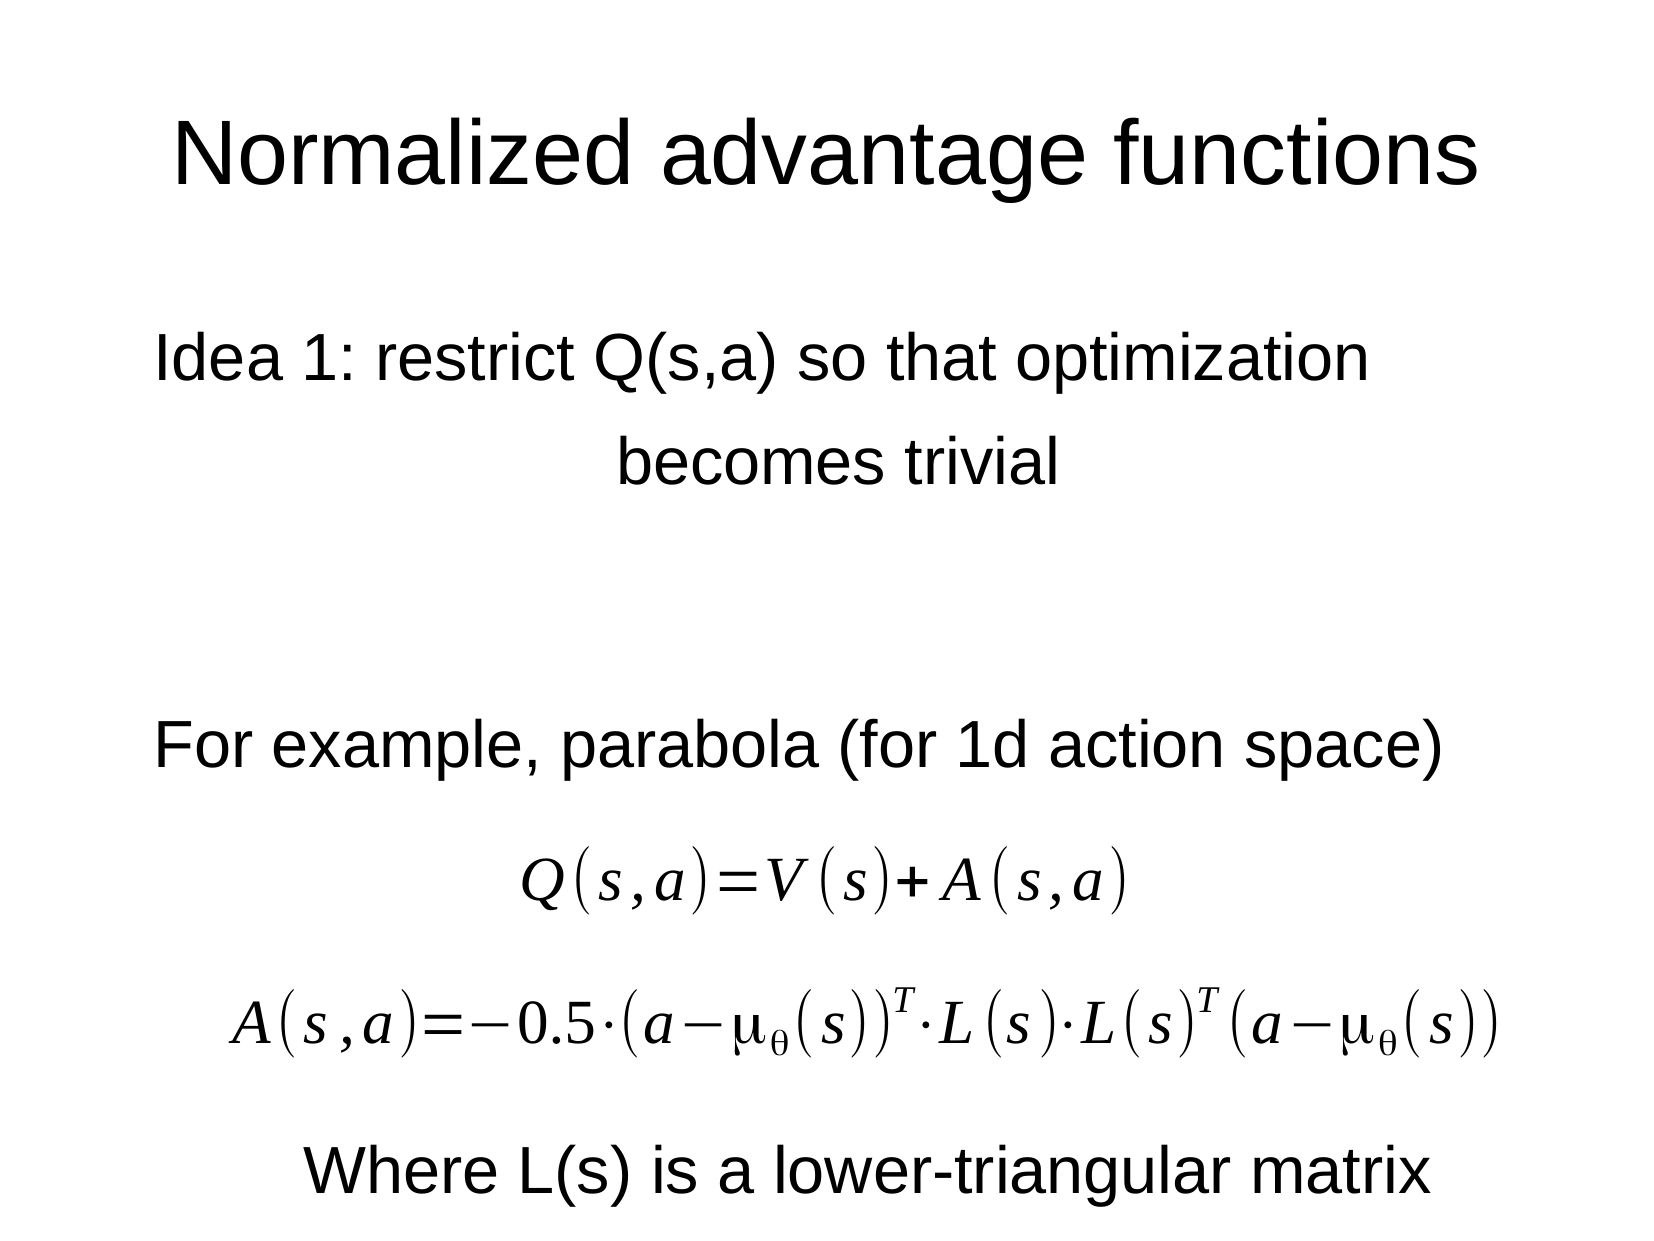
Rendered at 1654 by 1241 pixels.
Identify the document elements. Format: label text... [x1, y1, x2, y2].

text_box Where L(s) is a lower-triangular matrix [288, 1125, 1452, 1216]
chart [504, 840, 1146, 917]
title Normalized advantage functions [82, 49, 1571, 257]
list Idea 1: restrict Q(s,a) so that optimization becomes trivial For example, parabola (for 1d action space) [82, 319, 1571, 1185]
chart [208, 976, 1516, 1061]
